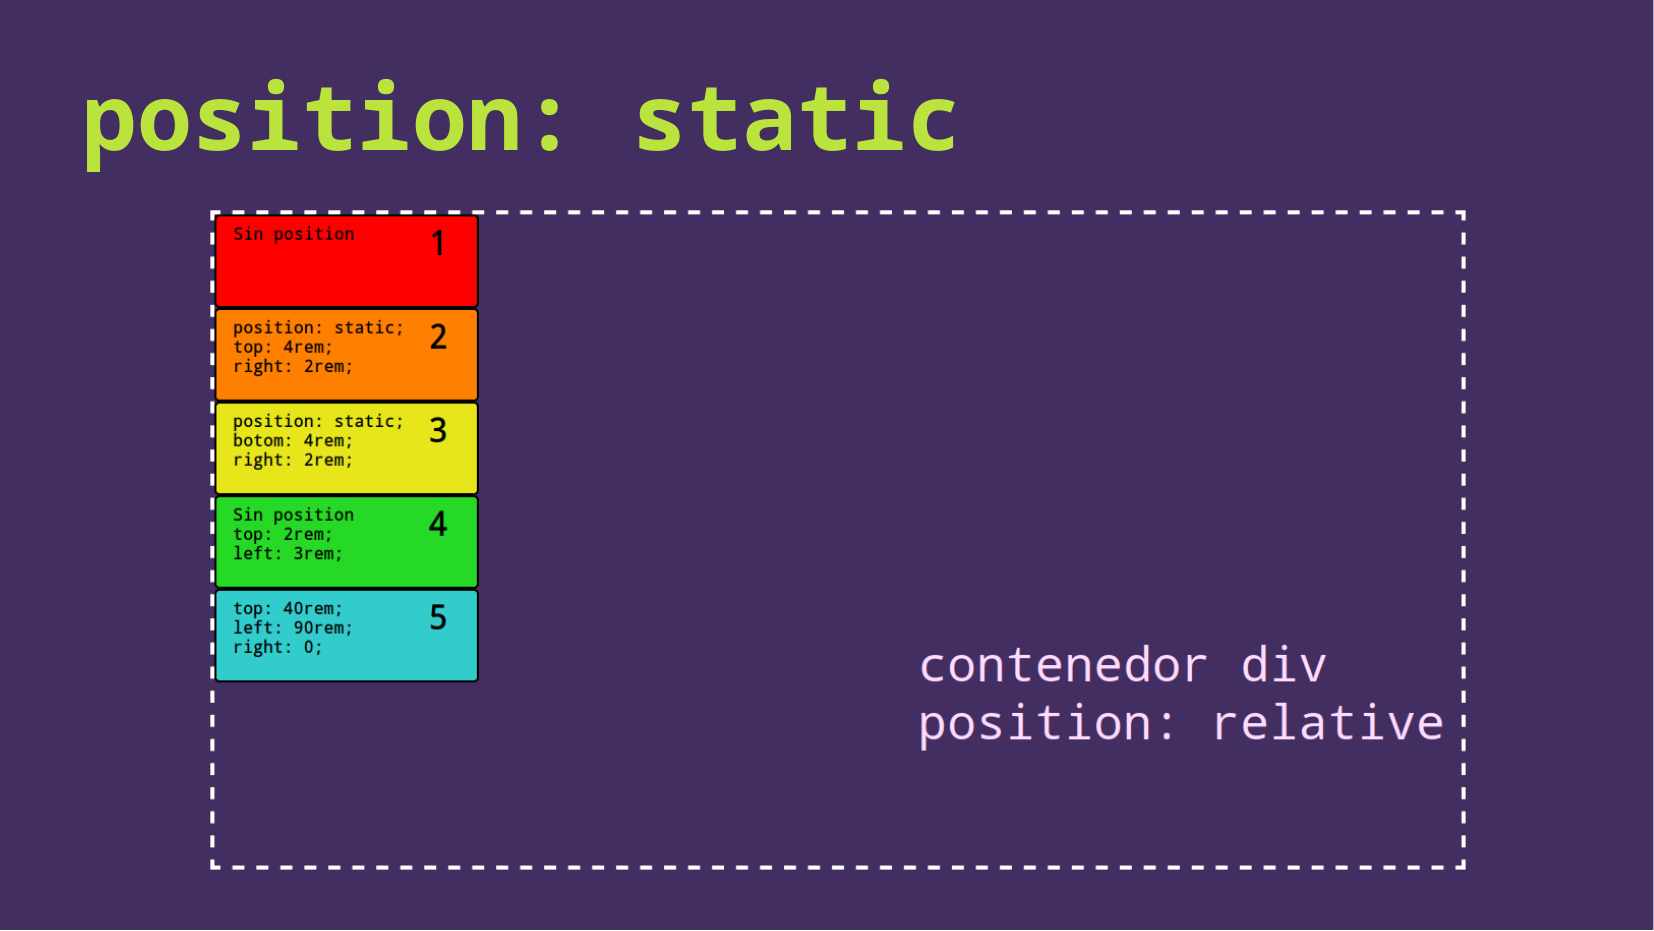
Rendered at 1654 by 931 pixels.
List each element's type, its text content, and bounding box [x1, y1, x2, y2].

picture [189, 192, 1488, 892]
title position: static [82, 37, 1571, 193]
